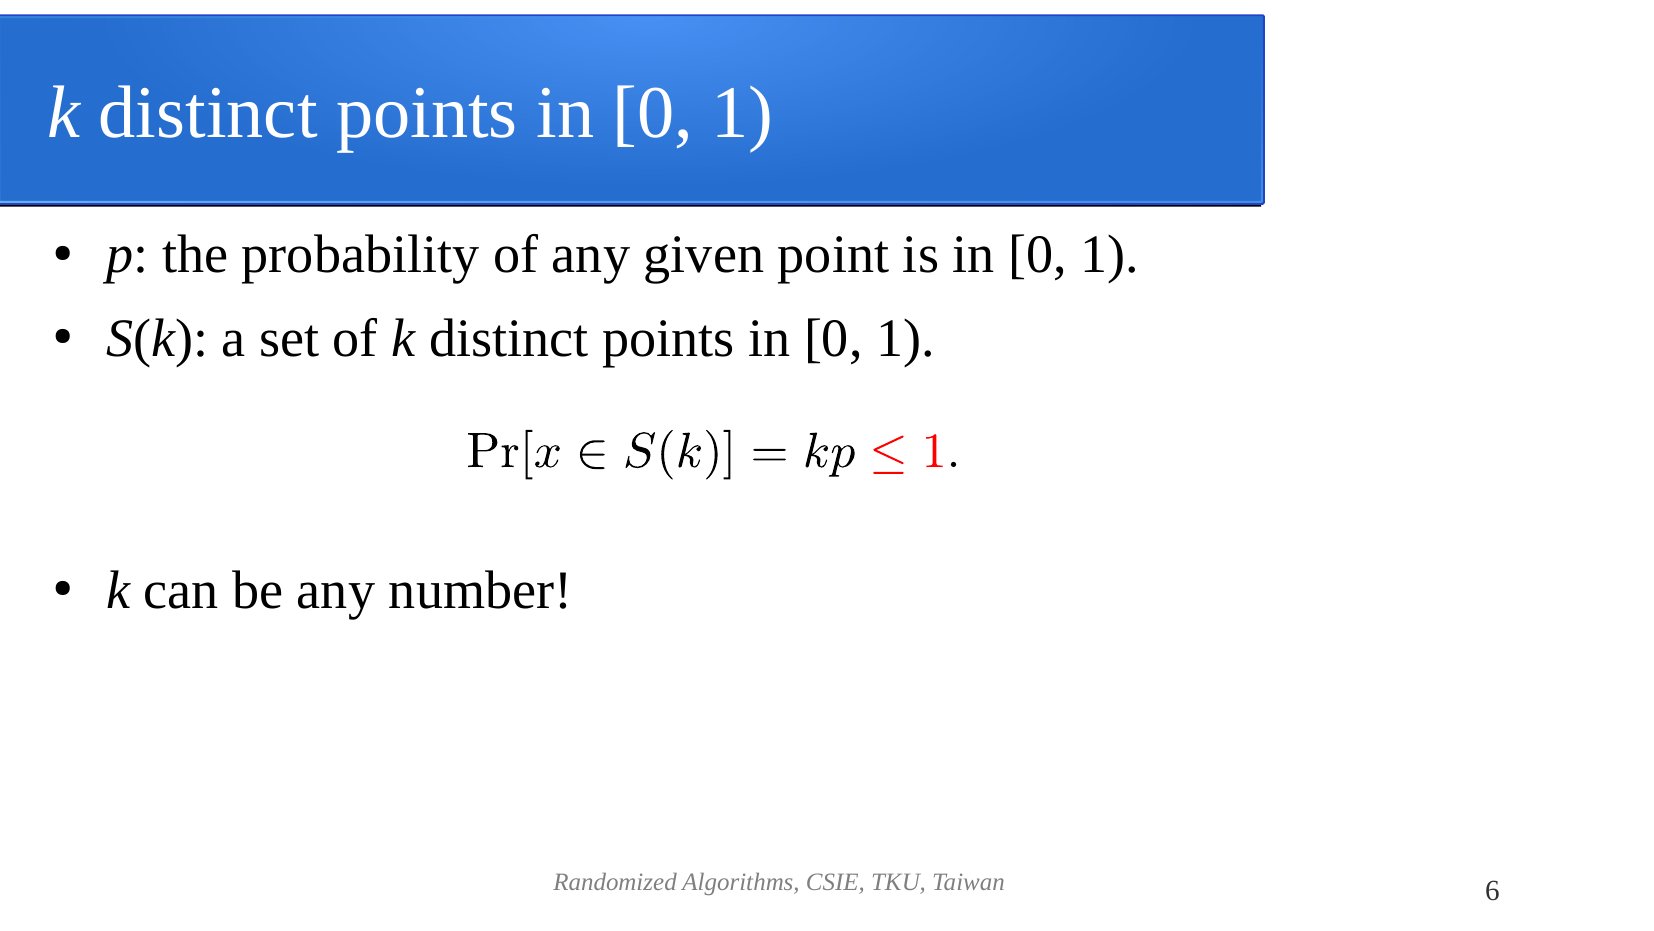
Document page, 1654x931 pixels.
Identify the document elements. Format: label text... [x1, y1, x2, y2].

picture [466, 429, 957, 480]
title k distinct points in [0, 1) [47, 35, 1199, 189]
list p: the probability of any given point is in [0, 1). S(k): a set of k distinct points in [0, 1). k can be any number! [35, 224, 1524, 764]
